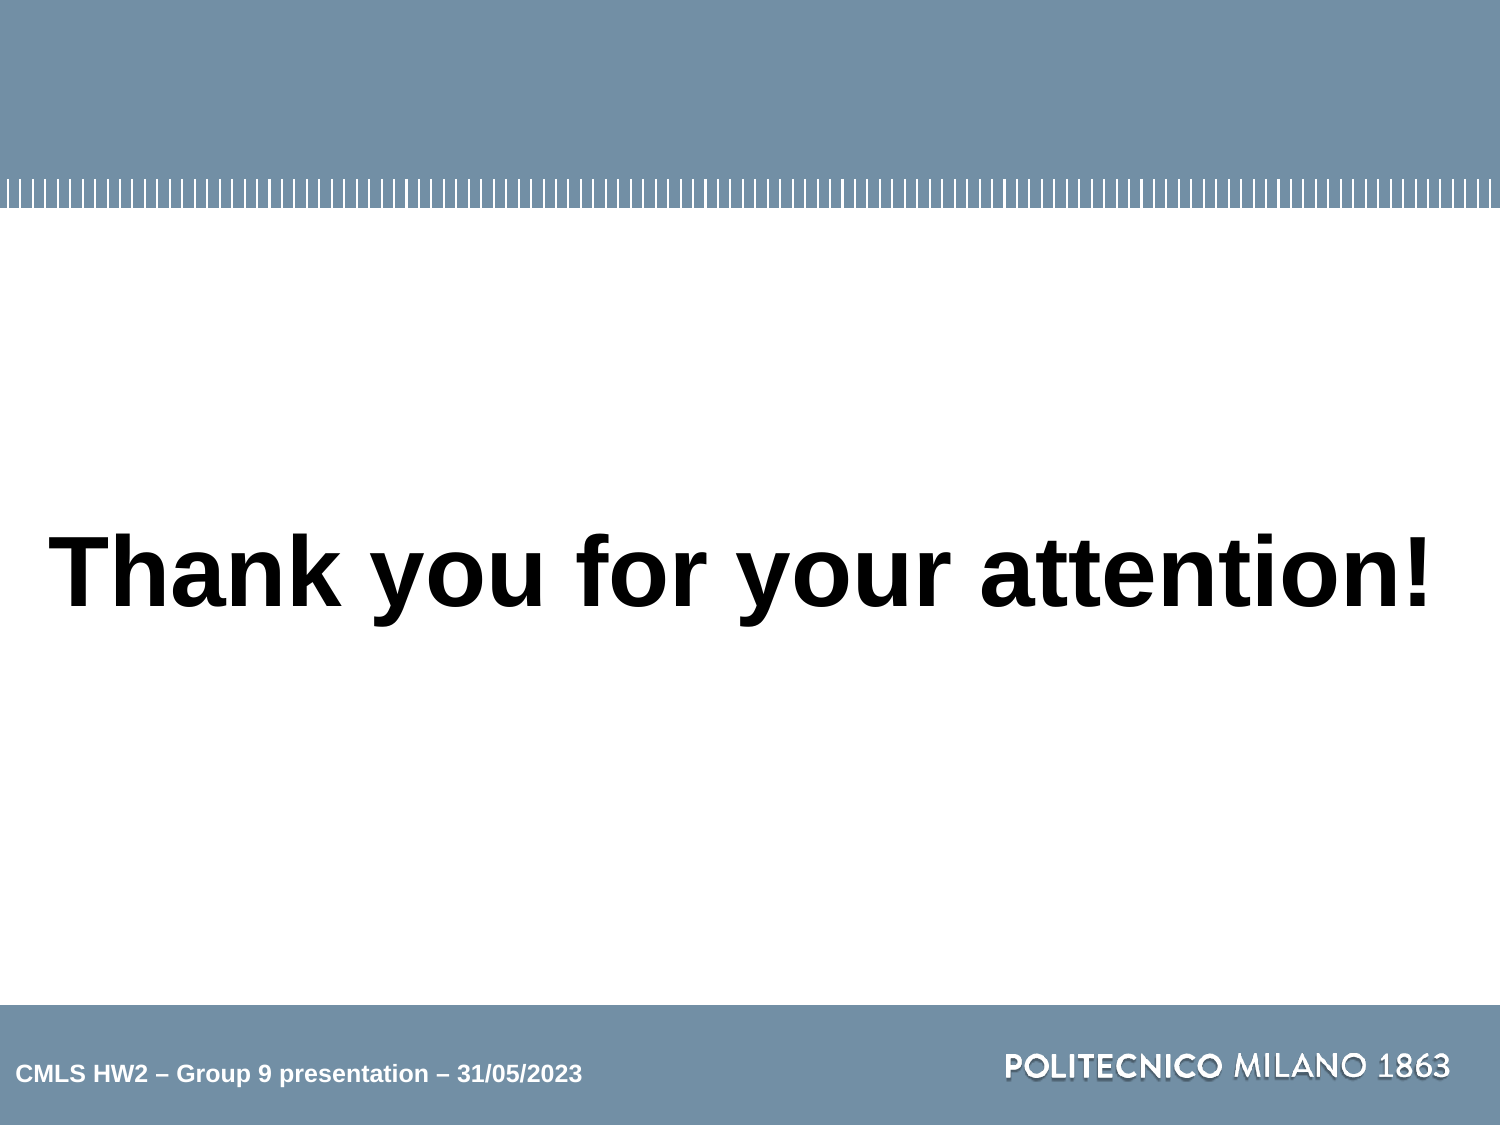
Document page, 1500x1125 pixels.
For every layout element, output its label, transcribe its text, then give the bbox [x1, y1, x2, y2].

text_box CMLS HW2 – Group 9 presentation – 31/05/2023 [0, 1049, 610, 1125]
text_box Thank you for your attention! [30, 499, 1454, 636]
